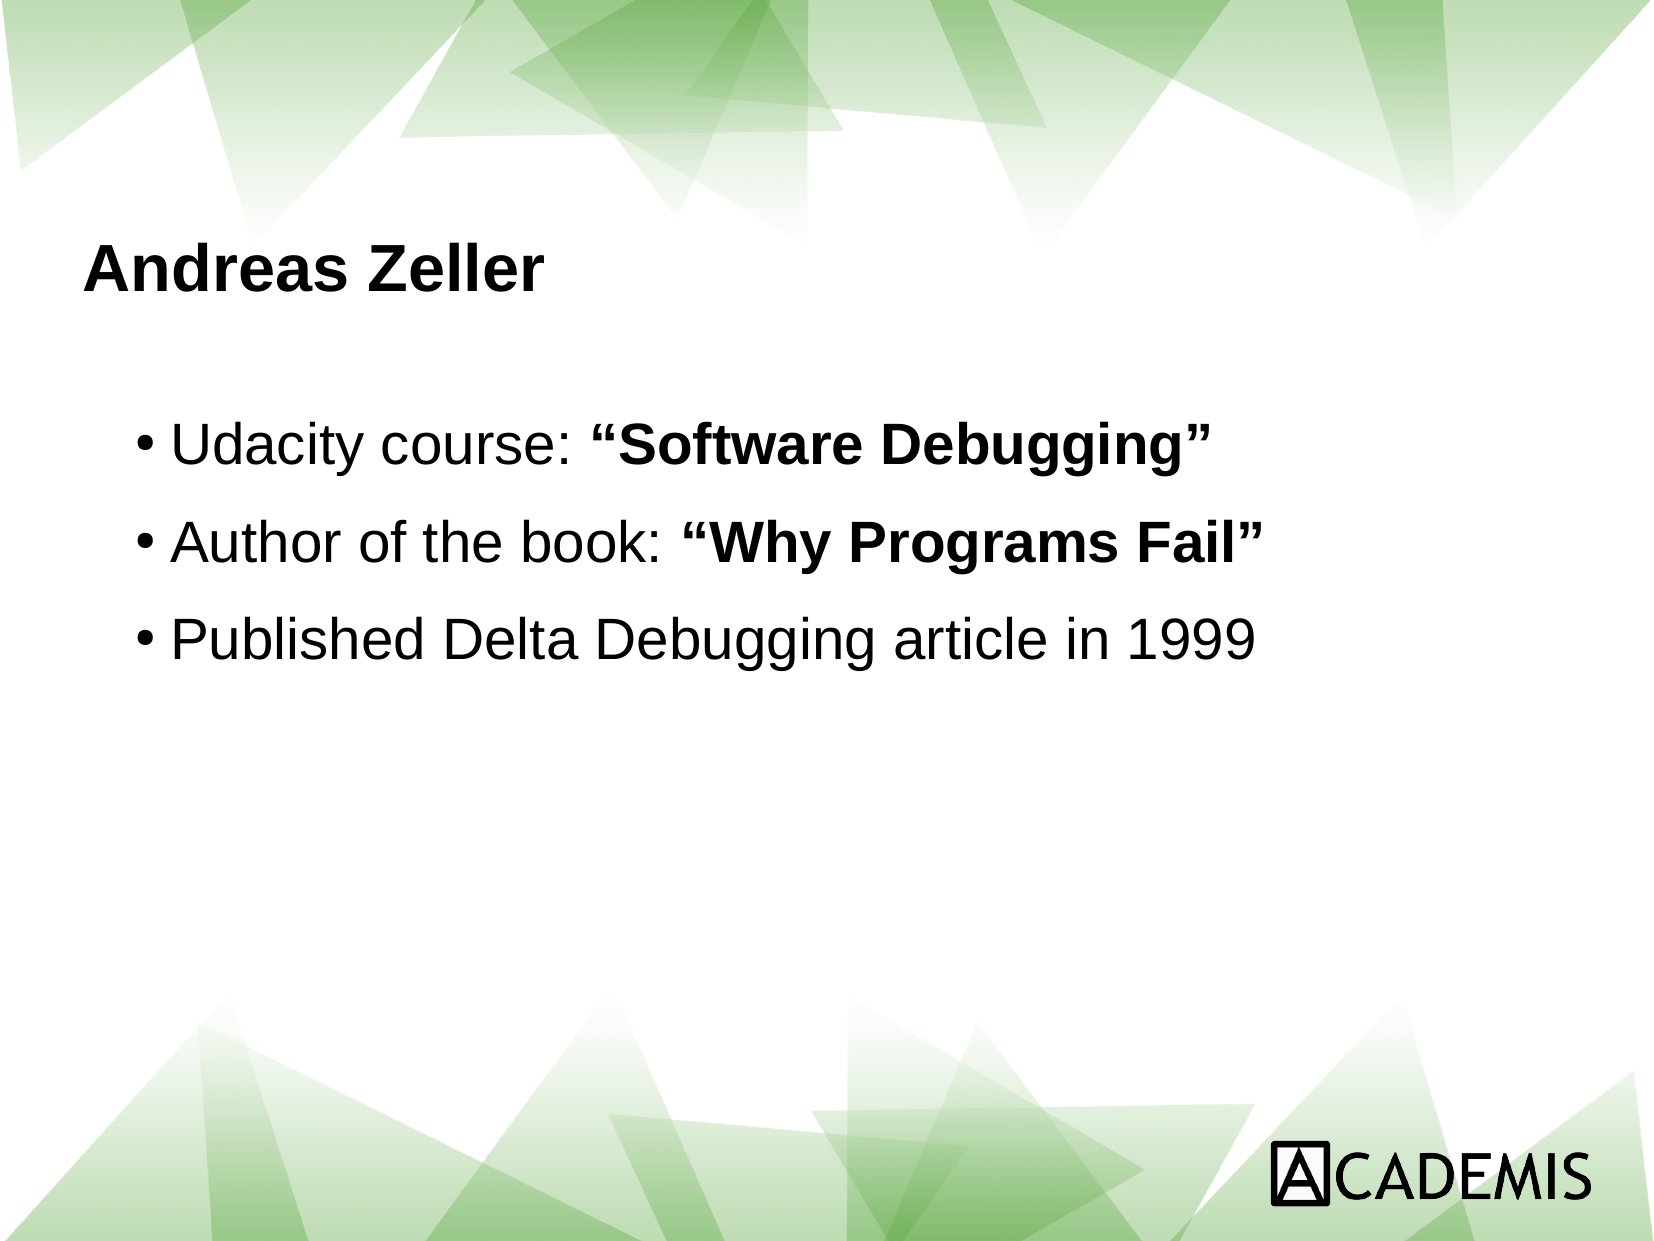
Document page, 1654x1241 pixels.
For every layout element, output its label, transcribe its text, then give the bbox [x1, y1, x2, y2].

title Andreas Zeller [82, 165, 1571, 373]
picture [2, 985, 1653, 1241]
picture [0, 0, 1654, 256]
text_box Udacity course: “Software Debugging” Author of the book: “Why Programs Fail” Published Delta Debugging article in 1999 [120, 372, 1606, 648]
